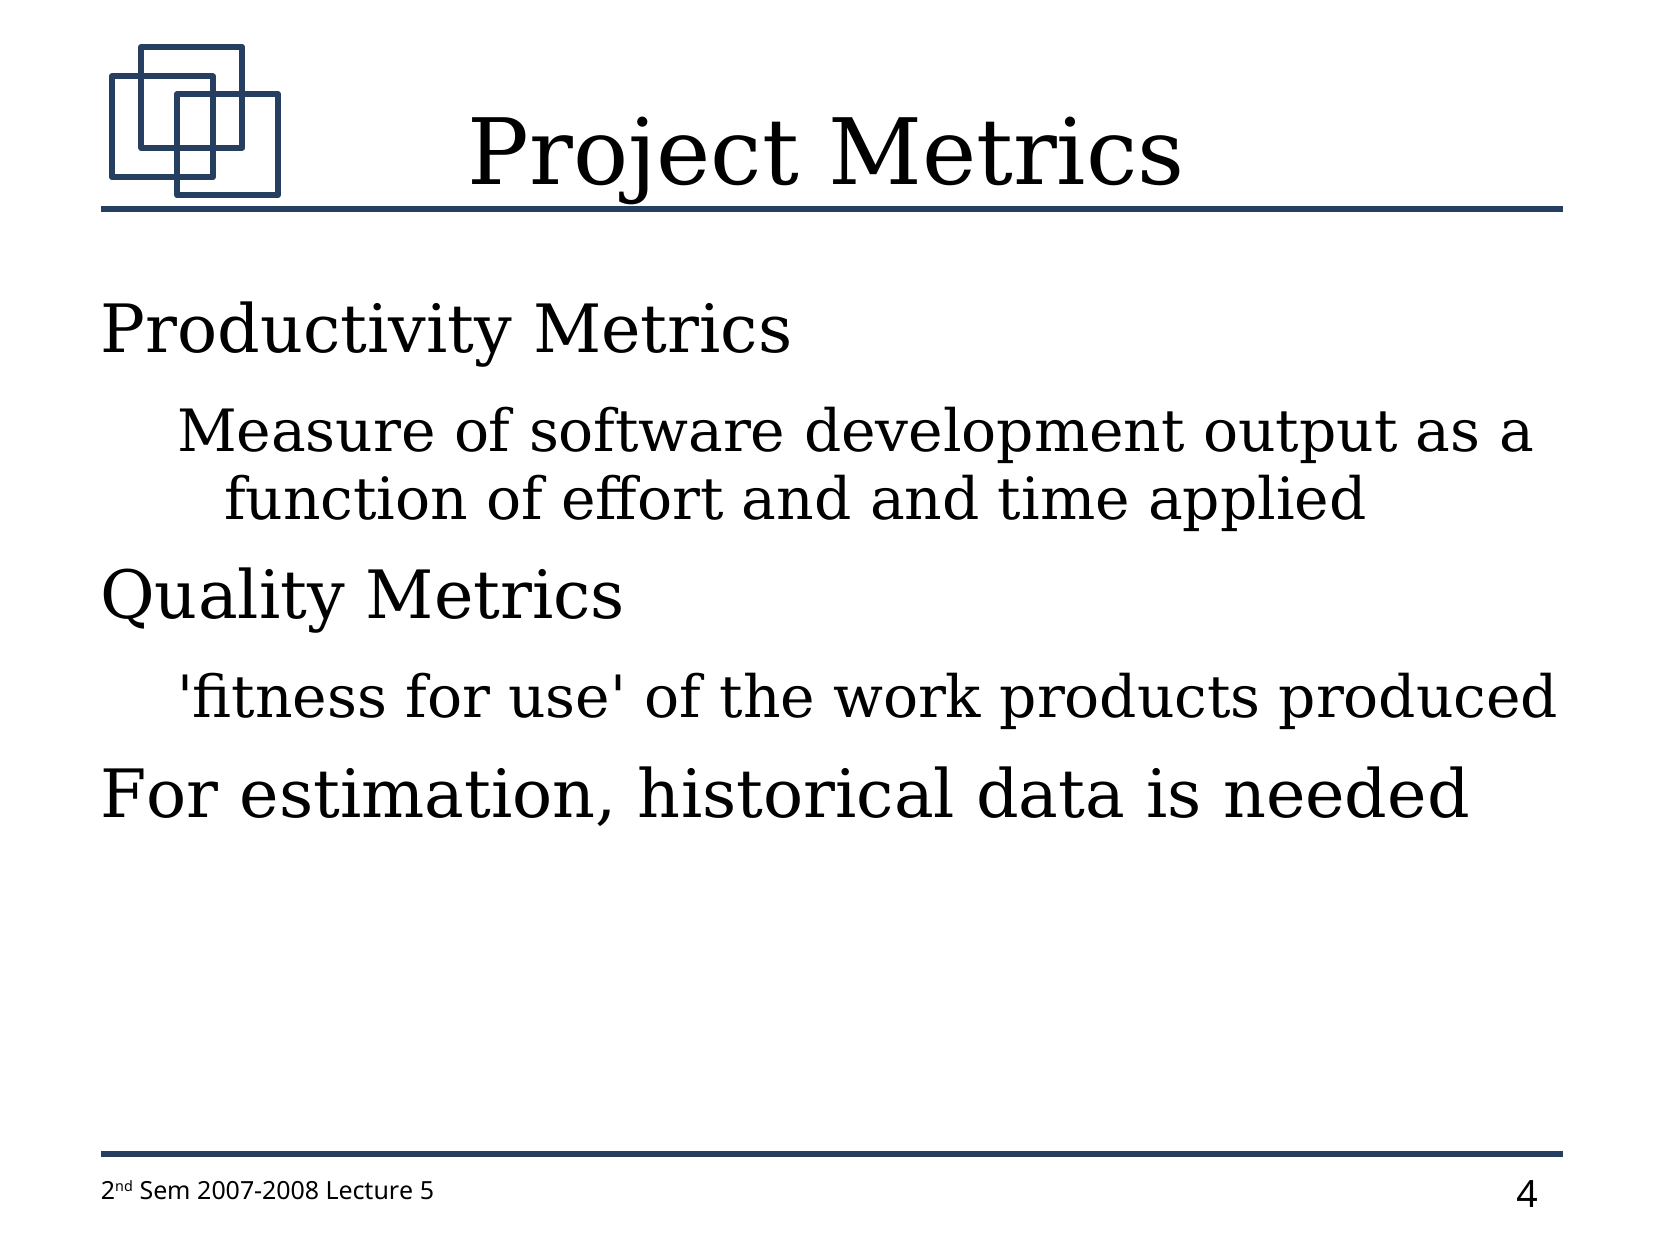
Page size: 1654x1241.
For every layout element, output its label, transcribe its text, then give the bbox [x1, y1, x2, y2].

list Productivity Metrics Measure of software development output as a function of effort and and time applied Quality Metrics 'fitness for use' of the work products produced For estimation, historical data is needed [82, 290, 1571, 1109]
title Project Metrics [82, 49, 1571, 257]
